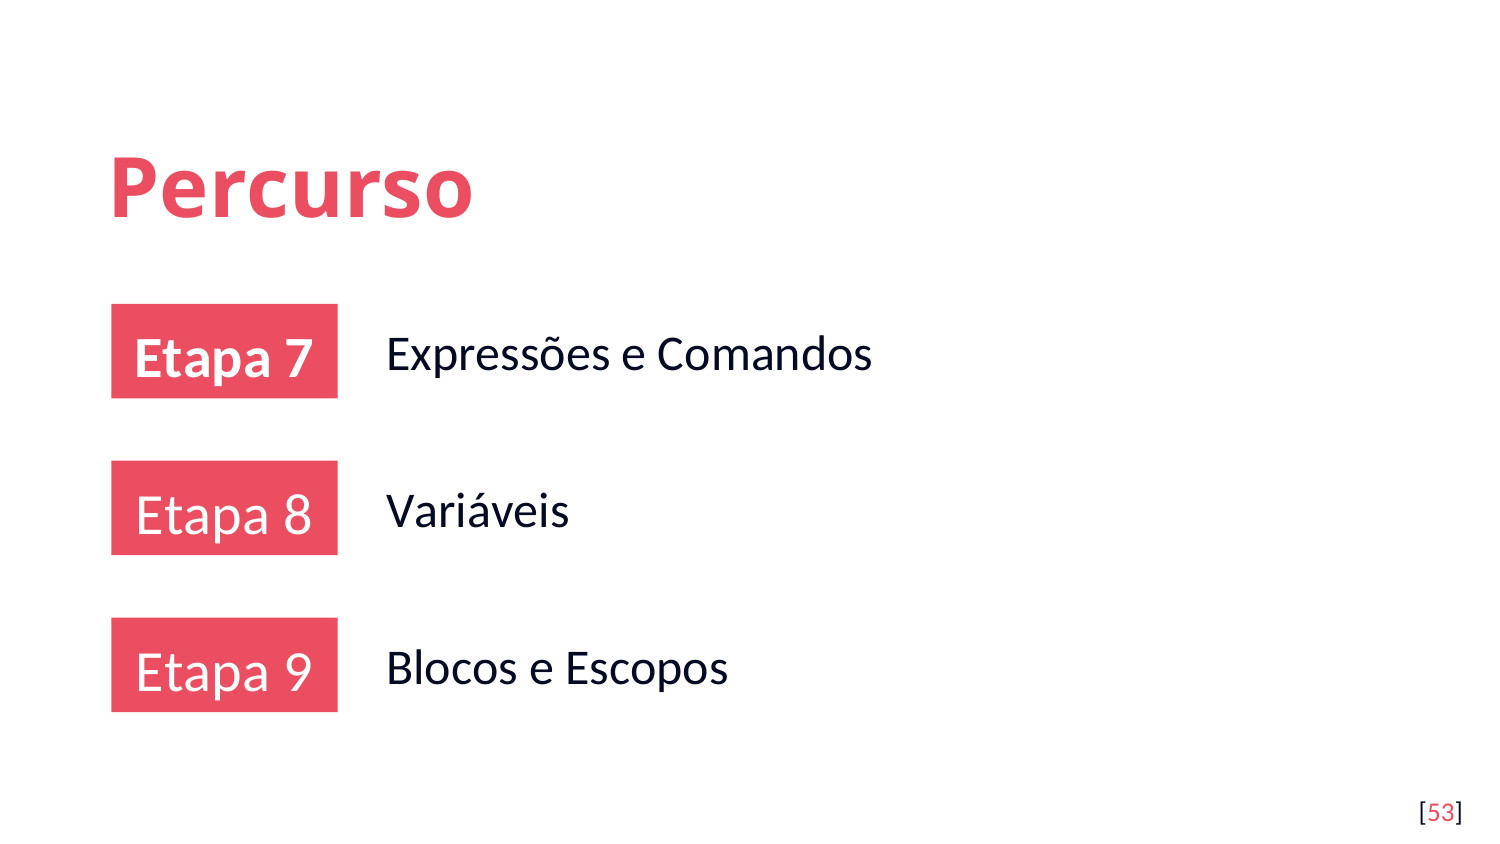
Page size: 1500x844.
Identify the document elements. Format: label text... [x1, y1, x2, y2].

text_box Blocos e Escopos [371, 627, 1384, 703]
text_box Percurso [92, 104, 1309, 243]
slide_number [53] [1403, 779, 1494, 844]
text_box Expressões e Comandos [371, 313, 1384, 389]
text_box Etapa 7 [111, 303, 338, 399]
text_box Variáveis [371, 470, 1384, 546]
text_box Etapa 9 [111, 617, 338, 713]
text_box Etapa 8 [111, 460, 338, 556]
